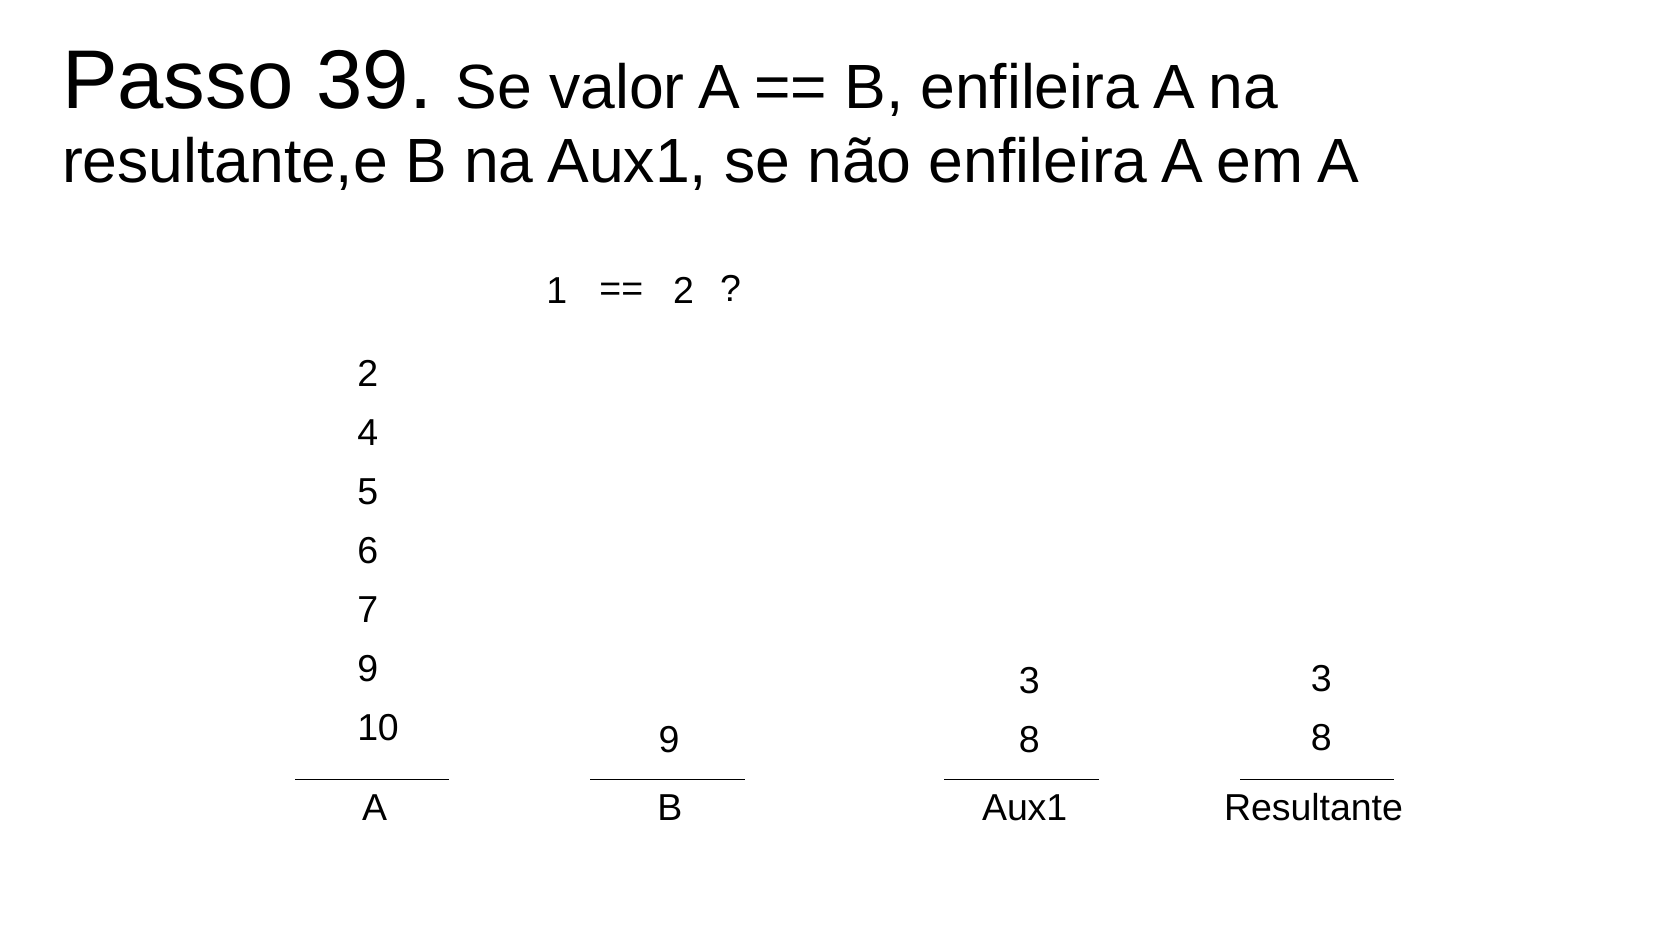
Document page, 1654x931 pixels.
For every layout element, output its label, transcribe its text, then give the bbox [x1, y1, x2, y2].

text_box ? [705, 259, 756, 317]
text_box 9 [643, 710, 695, 768]
text_box 6 [342, 521, 426, 579]
text_box 4 [342, 403, 426, 461]
text_box == [584, 259, 659, 317]
text_box 3 [1003, 651, 1055, 709]
text_box 7 [342, 580, 426, 638]
text_box B [642, 780, 698, 837]
text_box Resultante [1209, 779, 1418, 837]
text_box 10 [342, 699, 426, 756]
text_box 8 [1003, 710, 1055, 768]
text_box A [347, 779, 508, 837]
text_box 3 [1296, 649, 1347, 707]
text_box 9 [342, 640, 426, 697]
text_box 2 [658, 262, 709, 319]
text_box Aux1 [967, 780, 1083, 837]
text_box Passo 39. Se valor A == B, enfileira A na resultante,e B na Aux1, se não enfileira A em A [47, 25, 1607, 274]
text_box 2 [342, 344, 426, 402]
text_box 1 [531, 262, 615, 319]
text_box 8 [1296, 708, 1347, 766]
text_box 5 [342, 462, 426, 520]
